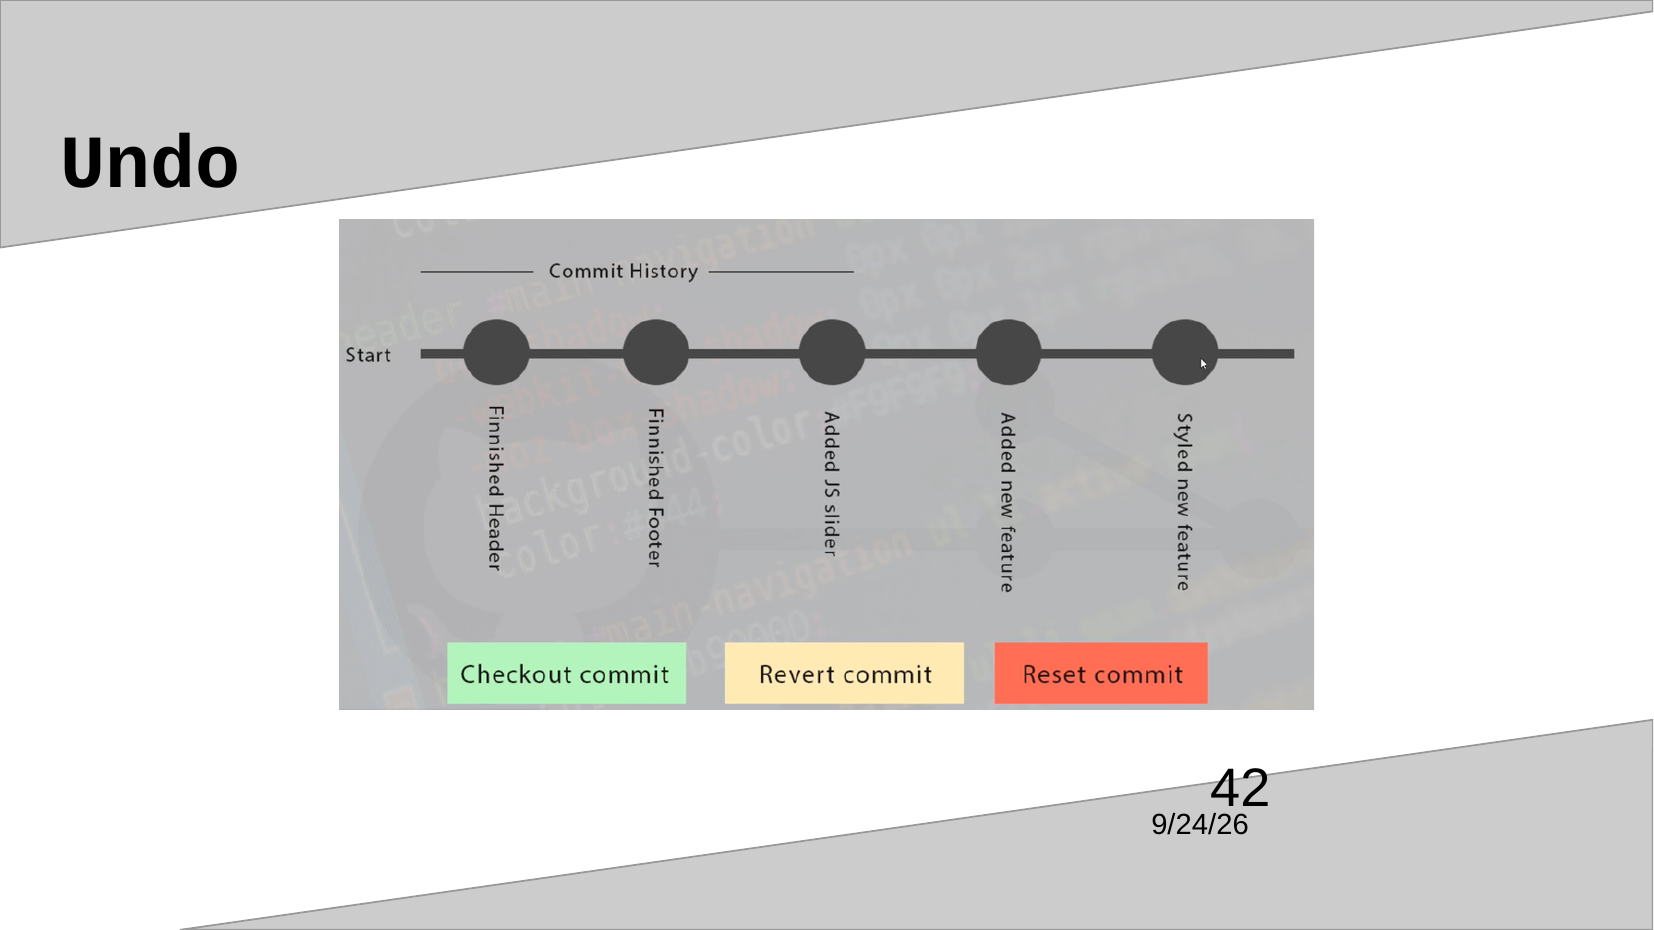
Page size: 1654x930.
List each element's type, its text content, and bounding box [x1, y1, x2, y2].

text_box [1210, 752, 1624, 817]
text_box Undo [60, 112, 1538, 203]
text_box 7/1/2023 [1151, 805, 1624, 871]
picture [339, 219, 1315, 710]
